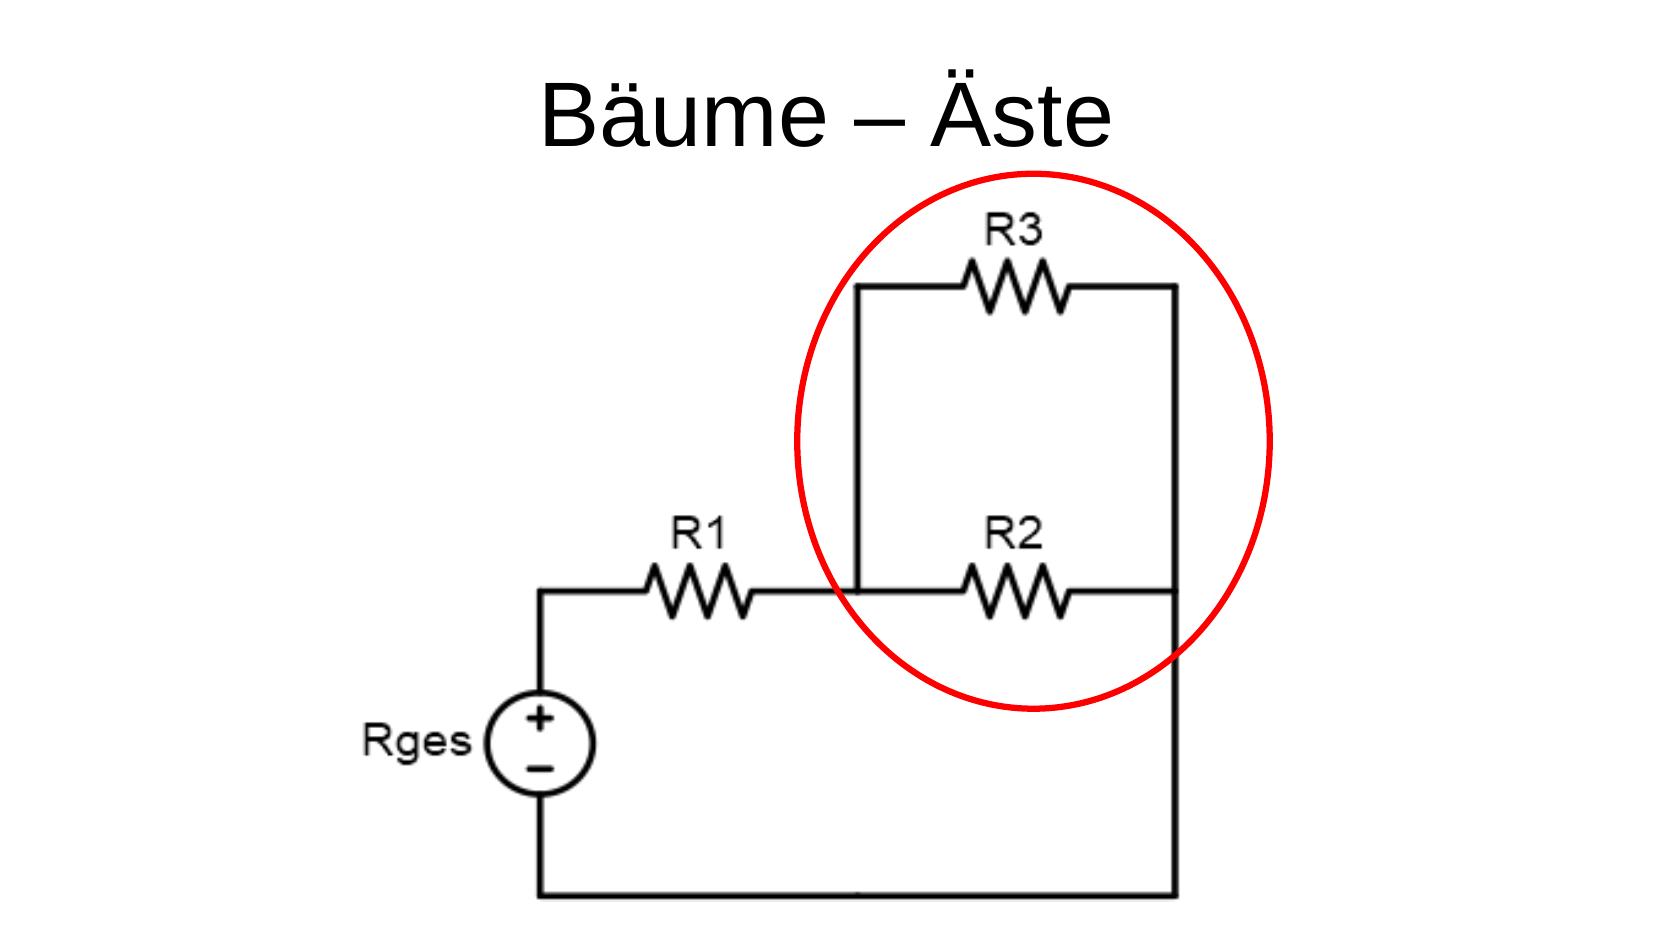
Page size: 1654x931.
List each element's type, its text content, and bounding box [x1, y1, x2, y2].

title Bäume – Äste [82, 37, 1571, 193]
picture [1072, 173, 1182, 228]
picture [354, 173, 1182, 902]
picture [801, 177, 1182, 705]
